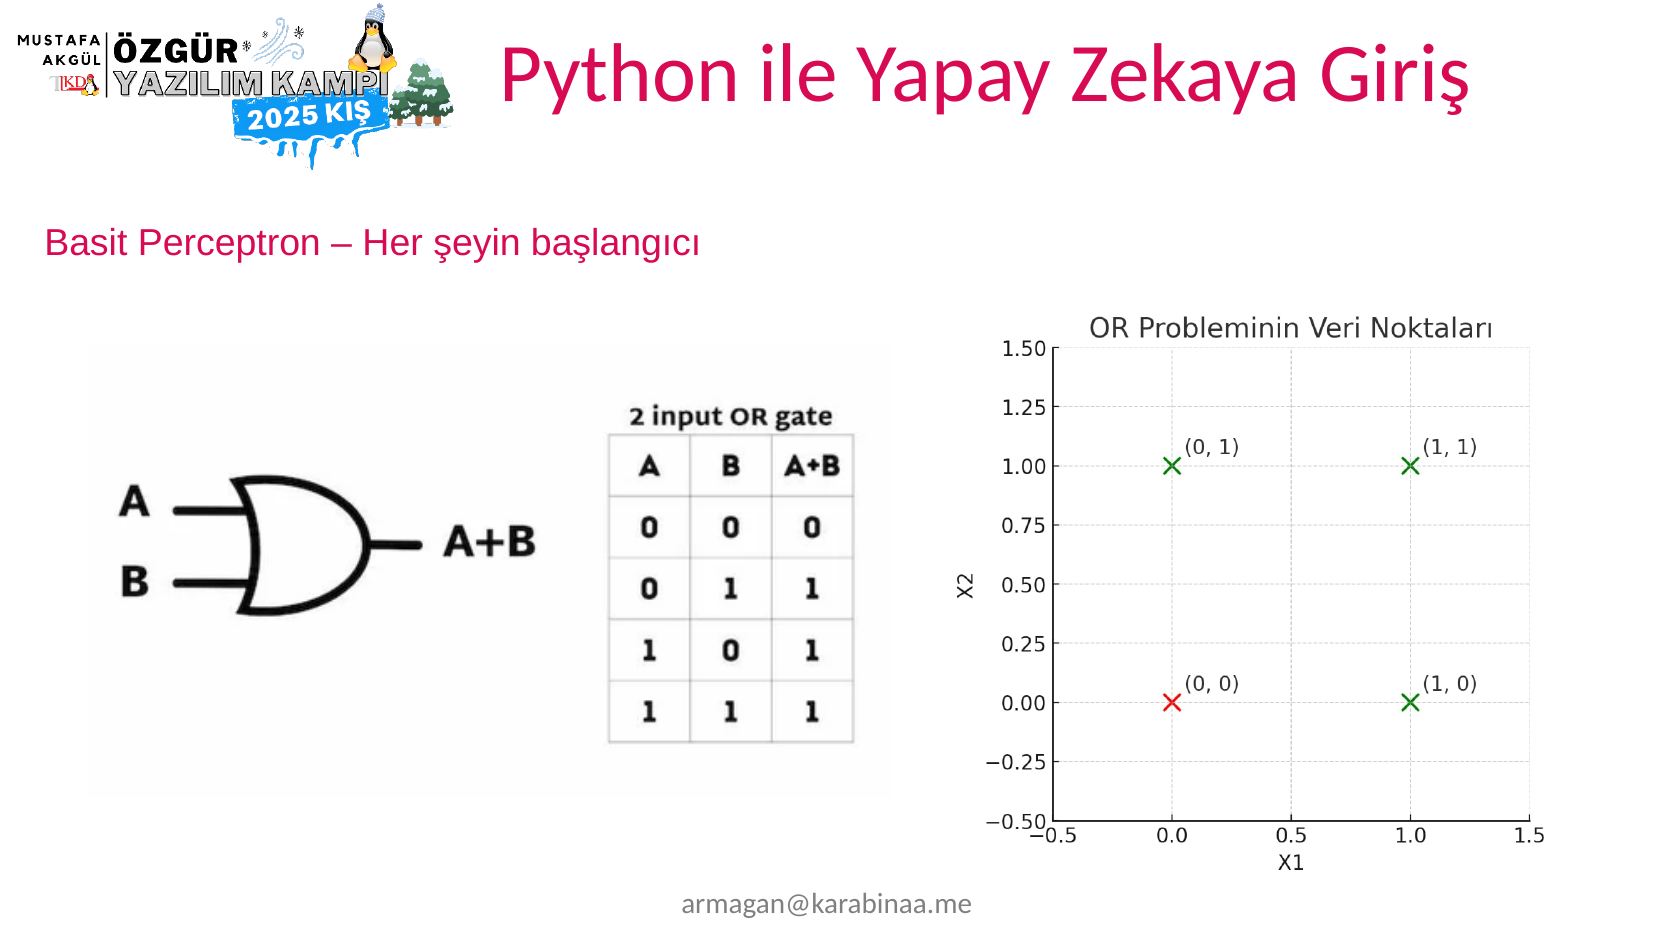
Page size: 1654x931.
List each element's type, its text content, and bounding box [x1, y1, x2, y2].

text_box Basit Perceptron – Her şeyin başlangıcı [29, 213, 854, 271]
text_box Python ile Yapay Zekaya Giriş [484, 10, 1654, 126]
text_box armagan@karabinaa.me [0, 877, 1654, 928]
picture [88, 345, 892, 798]
picture [944, 304, 1558, 886]
picture [0, 0, 463, 177]
